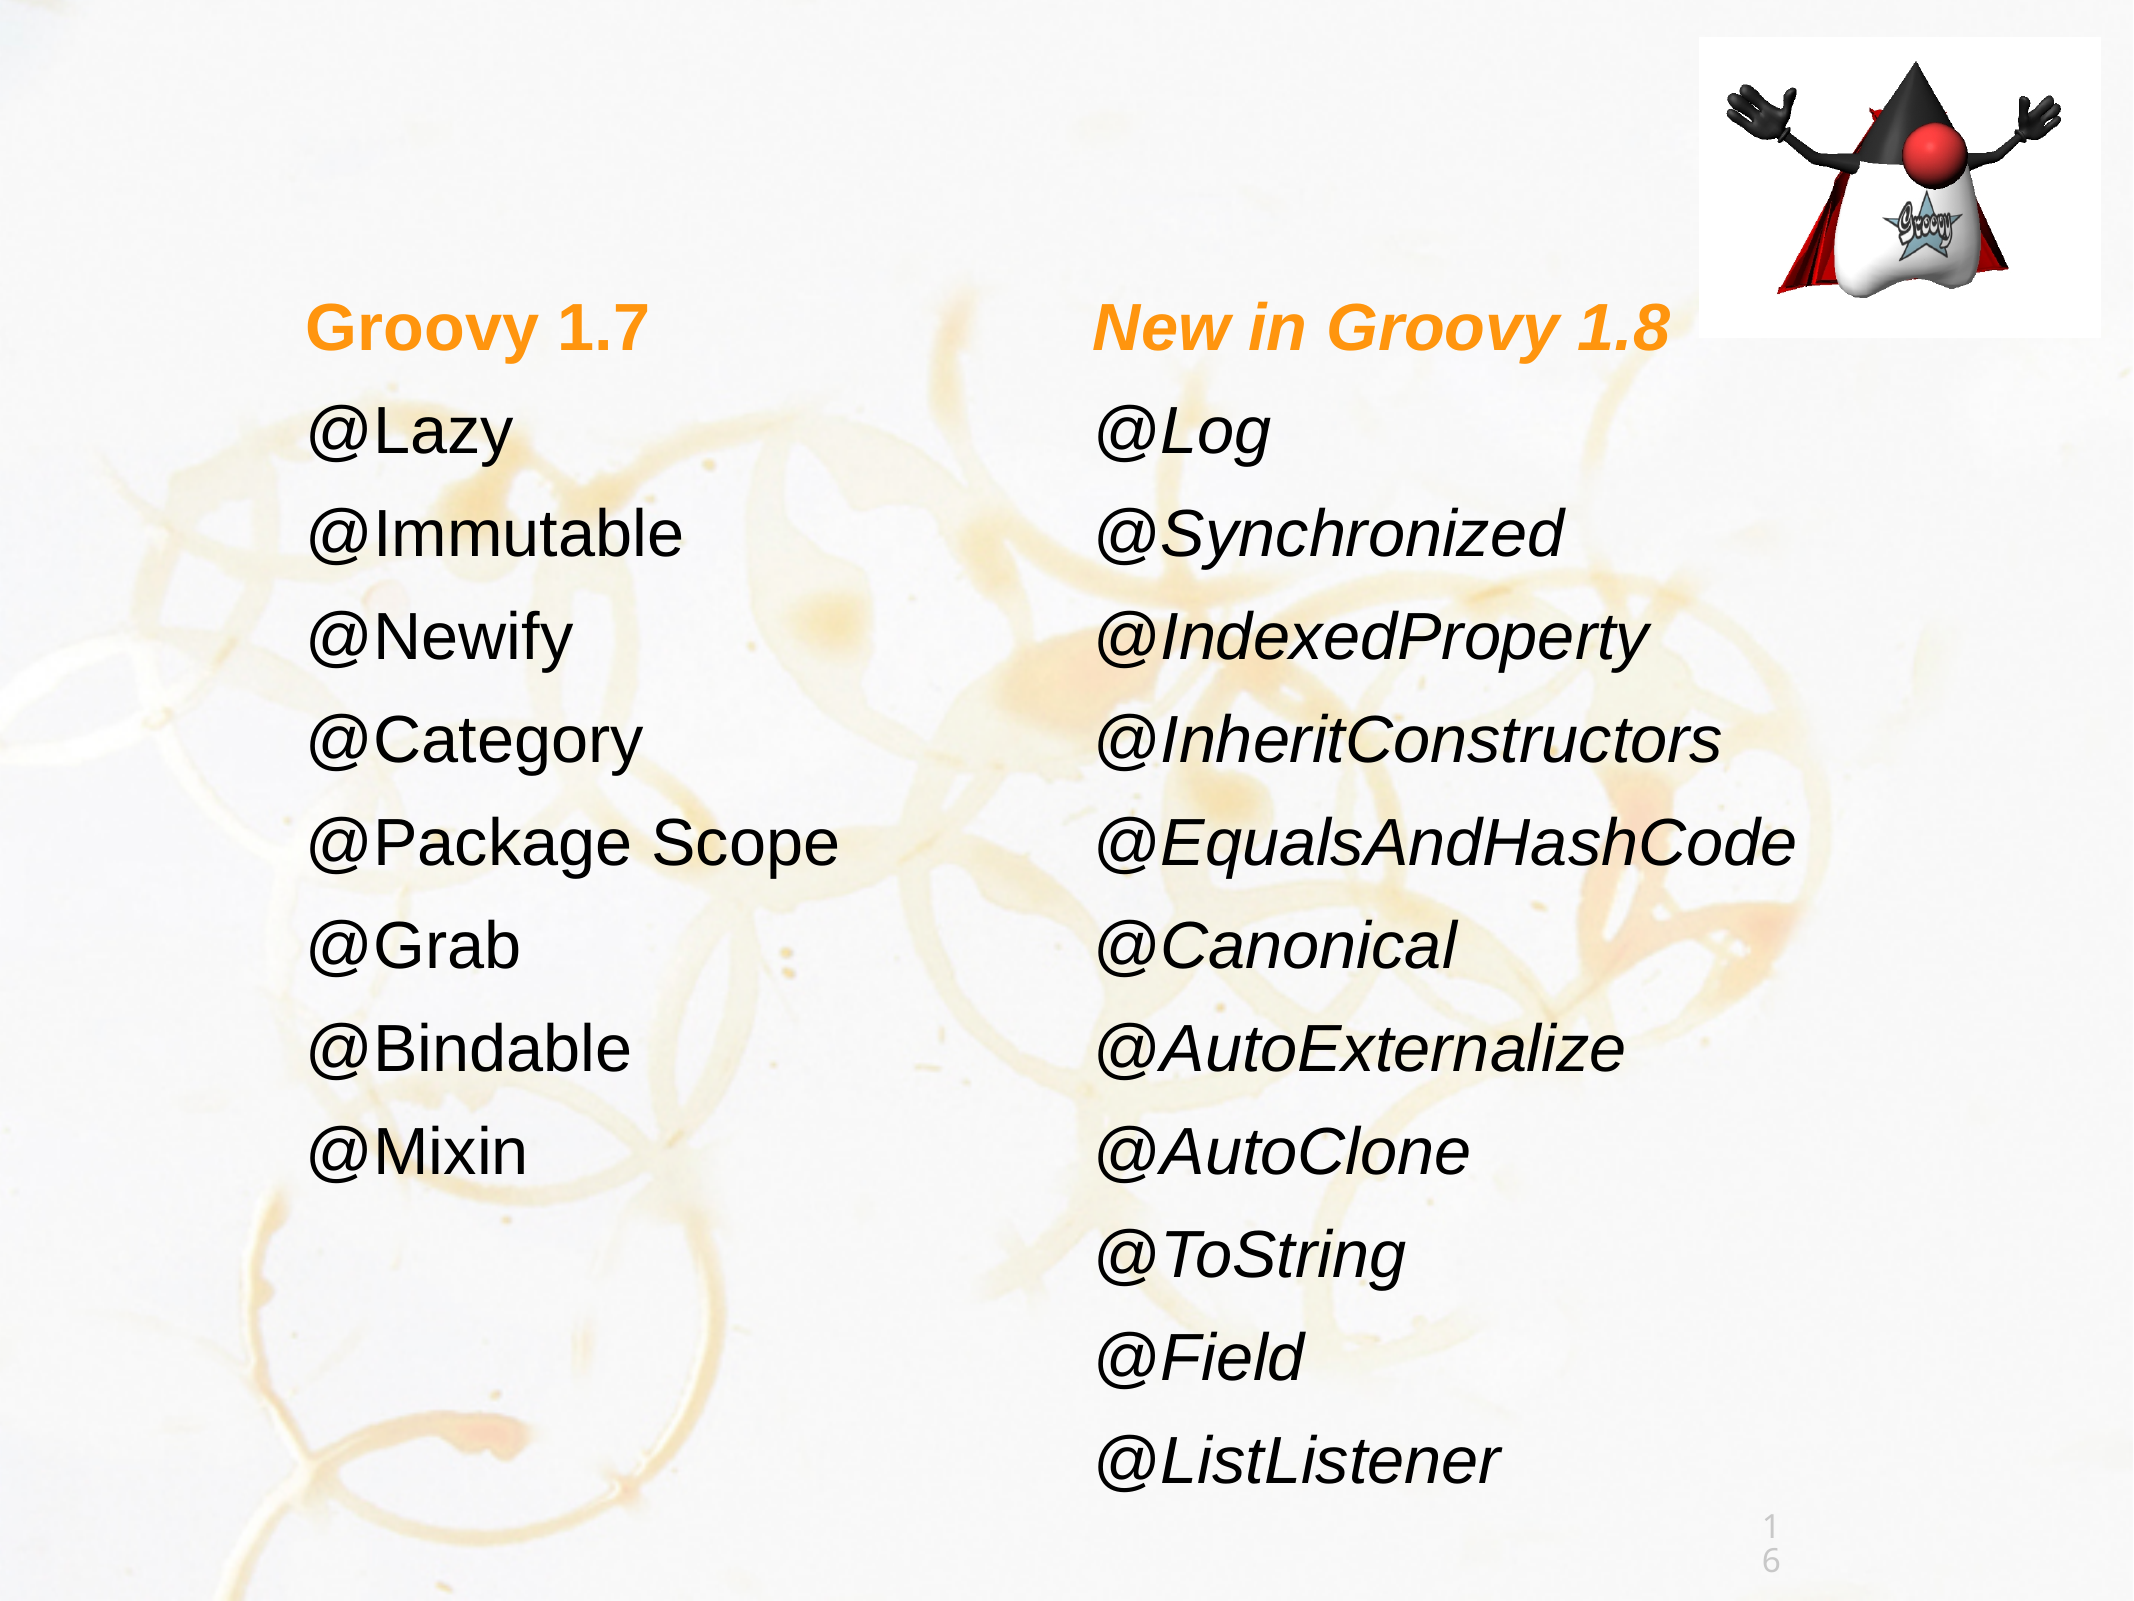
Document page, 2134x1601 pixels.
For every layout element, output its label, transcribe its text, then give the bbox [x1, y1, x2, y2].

picture [0, 0, 2134, 1601]
list New in Groovy 1.8 @Log @Synchronized @IndexedProperty @InheritConstructors @EqualsAndHashCode @Canonical @AutoExternalize @AutoClone @ToString @Field @ListListener [1021, 275, 1960, 1601]
list Groovy 1.7 @Lazy @Immutable @Newify @Category @Package Scope @Grab @Bindable @Mixin [234, 275, 1013, 1402]
